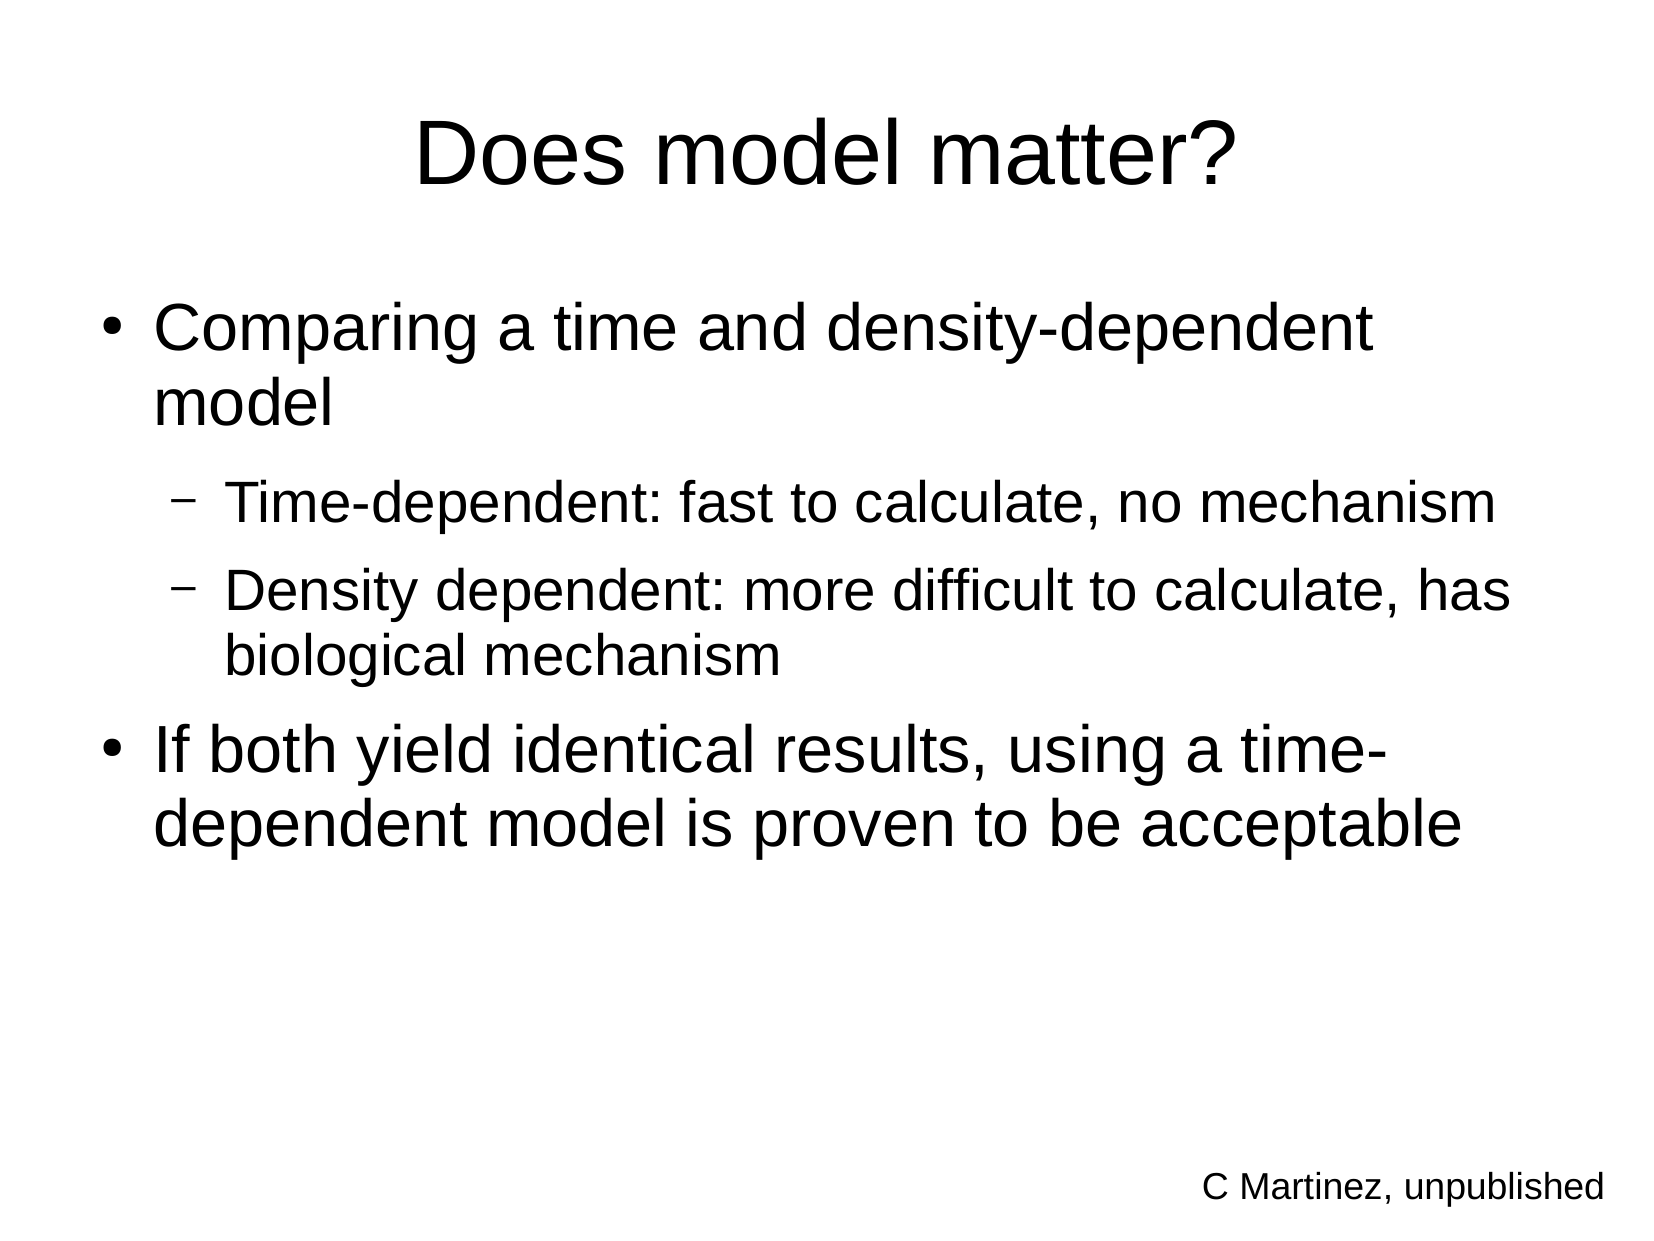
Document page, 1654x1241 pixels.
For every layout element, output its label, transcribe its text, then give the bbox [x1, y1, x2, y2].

list Comparing a time and density-dependent model Time-dependent: fast to calculate, no mechanism Density dependent: more difficult to calculate, has biological mechanism If both yield identical results, using a time-dependent model is proven to be acceptable [82, 290, 1571, 1010]
text_box C Martinez, unpublished [1187, 1158, 1621, 1216]
title Does model matter? [82, 49, 1571, 257]
